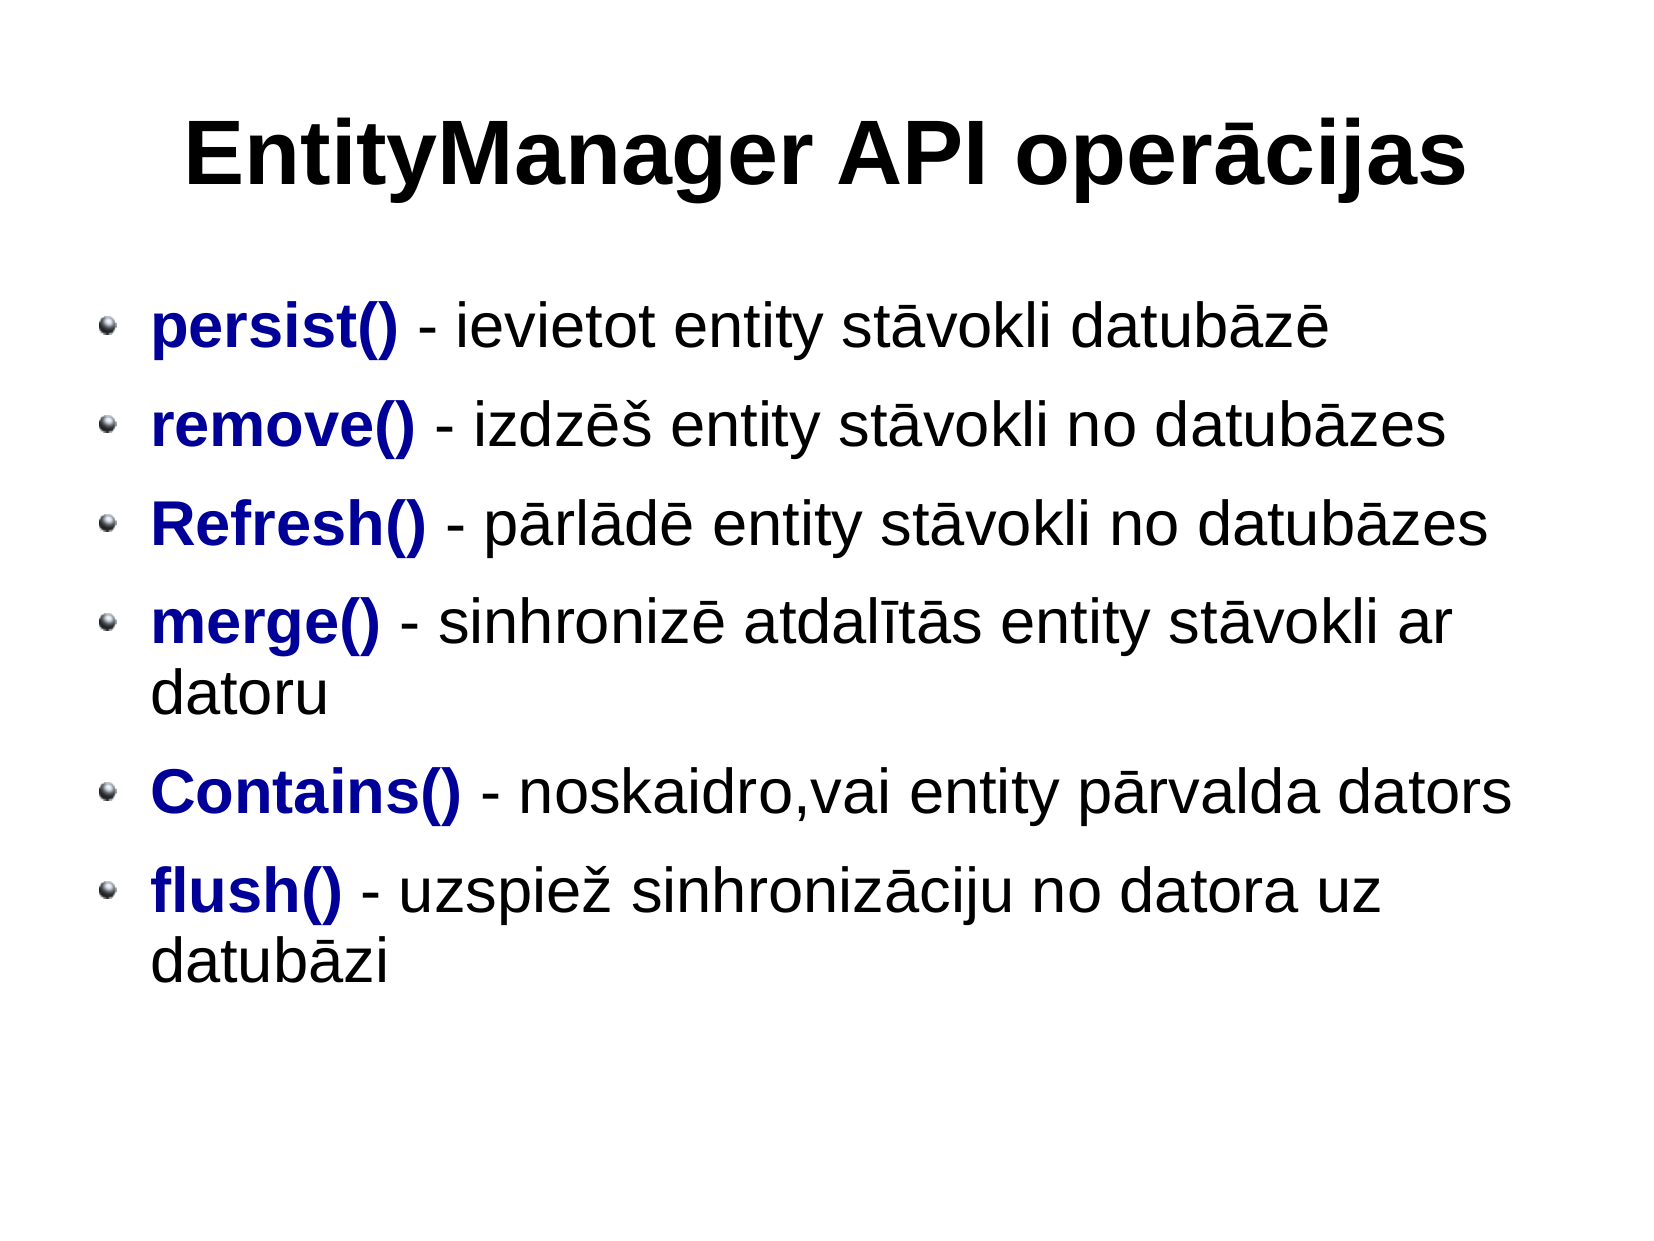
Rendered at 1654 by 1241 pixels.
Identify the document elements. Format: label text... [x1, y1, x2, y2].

title EntityManager API operācijas [82, 49, 1571, 257]
list persist() - ievietot entity stāvokli datubāzē remove() - izdzēš entity stāvokli no datubāzes Refresh() - pārlādē entity stāvokli no datubāzes merge() - sinhronizē atdalītās entity stāvokli ar datoru Contains() - noskaidro,vai entity pārvalda dators flush() - uzspiež sinhronizāciju no datora uz datubāzi [82, 290, 1538, 1010]
